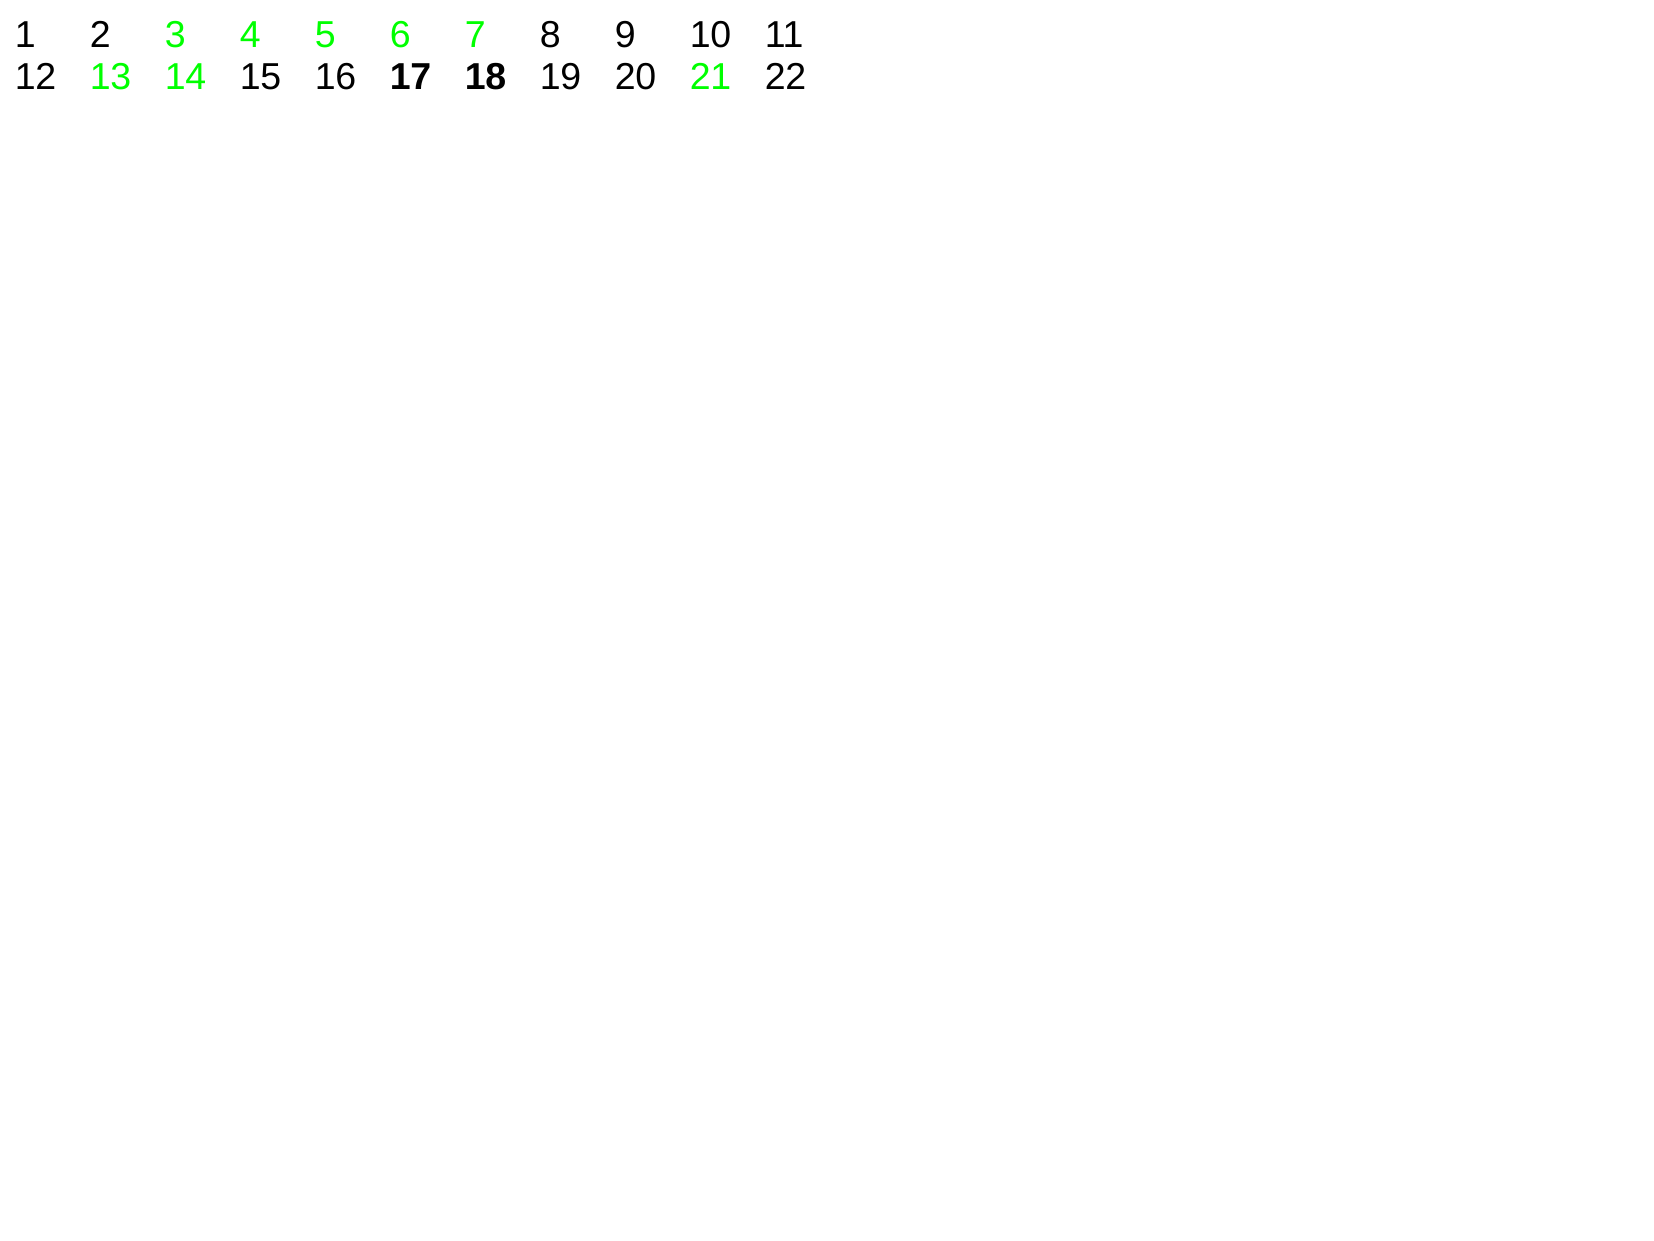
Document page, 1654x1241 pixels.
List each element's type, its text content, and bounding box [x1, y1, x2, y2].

text_box 1 2 3 4 5 6 7 8 9 10 11 12 13 14 15 16 17 18 19 20 21 22 [0, 6, 841, 106]
